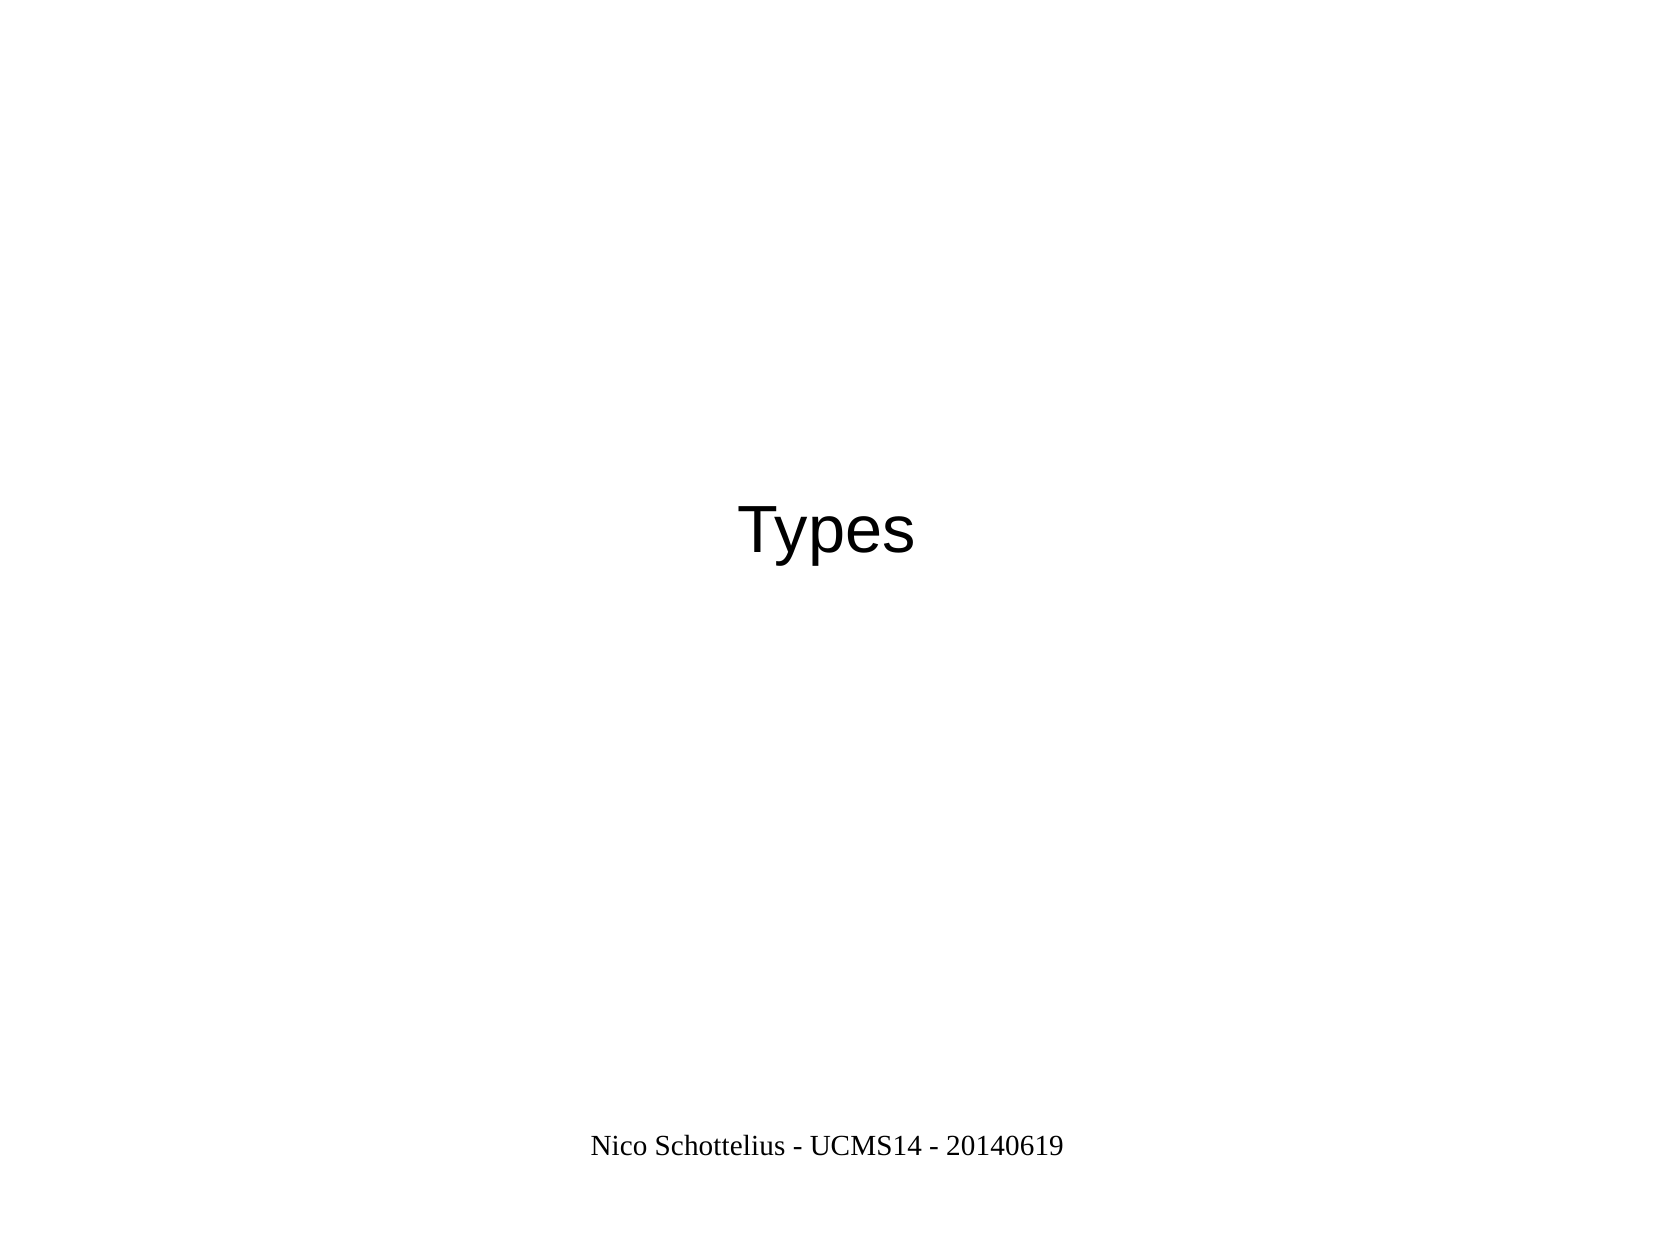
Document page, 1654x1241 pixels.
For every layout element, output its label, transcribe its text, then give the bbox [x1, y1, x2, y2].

subtitle Types [82, 49, 1571, 1010]
